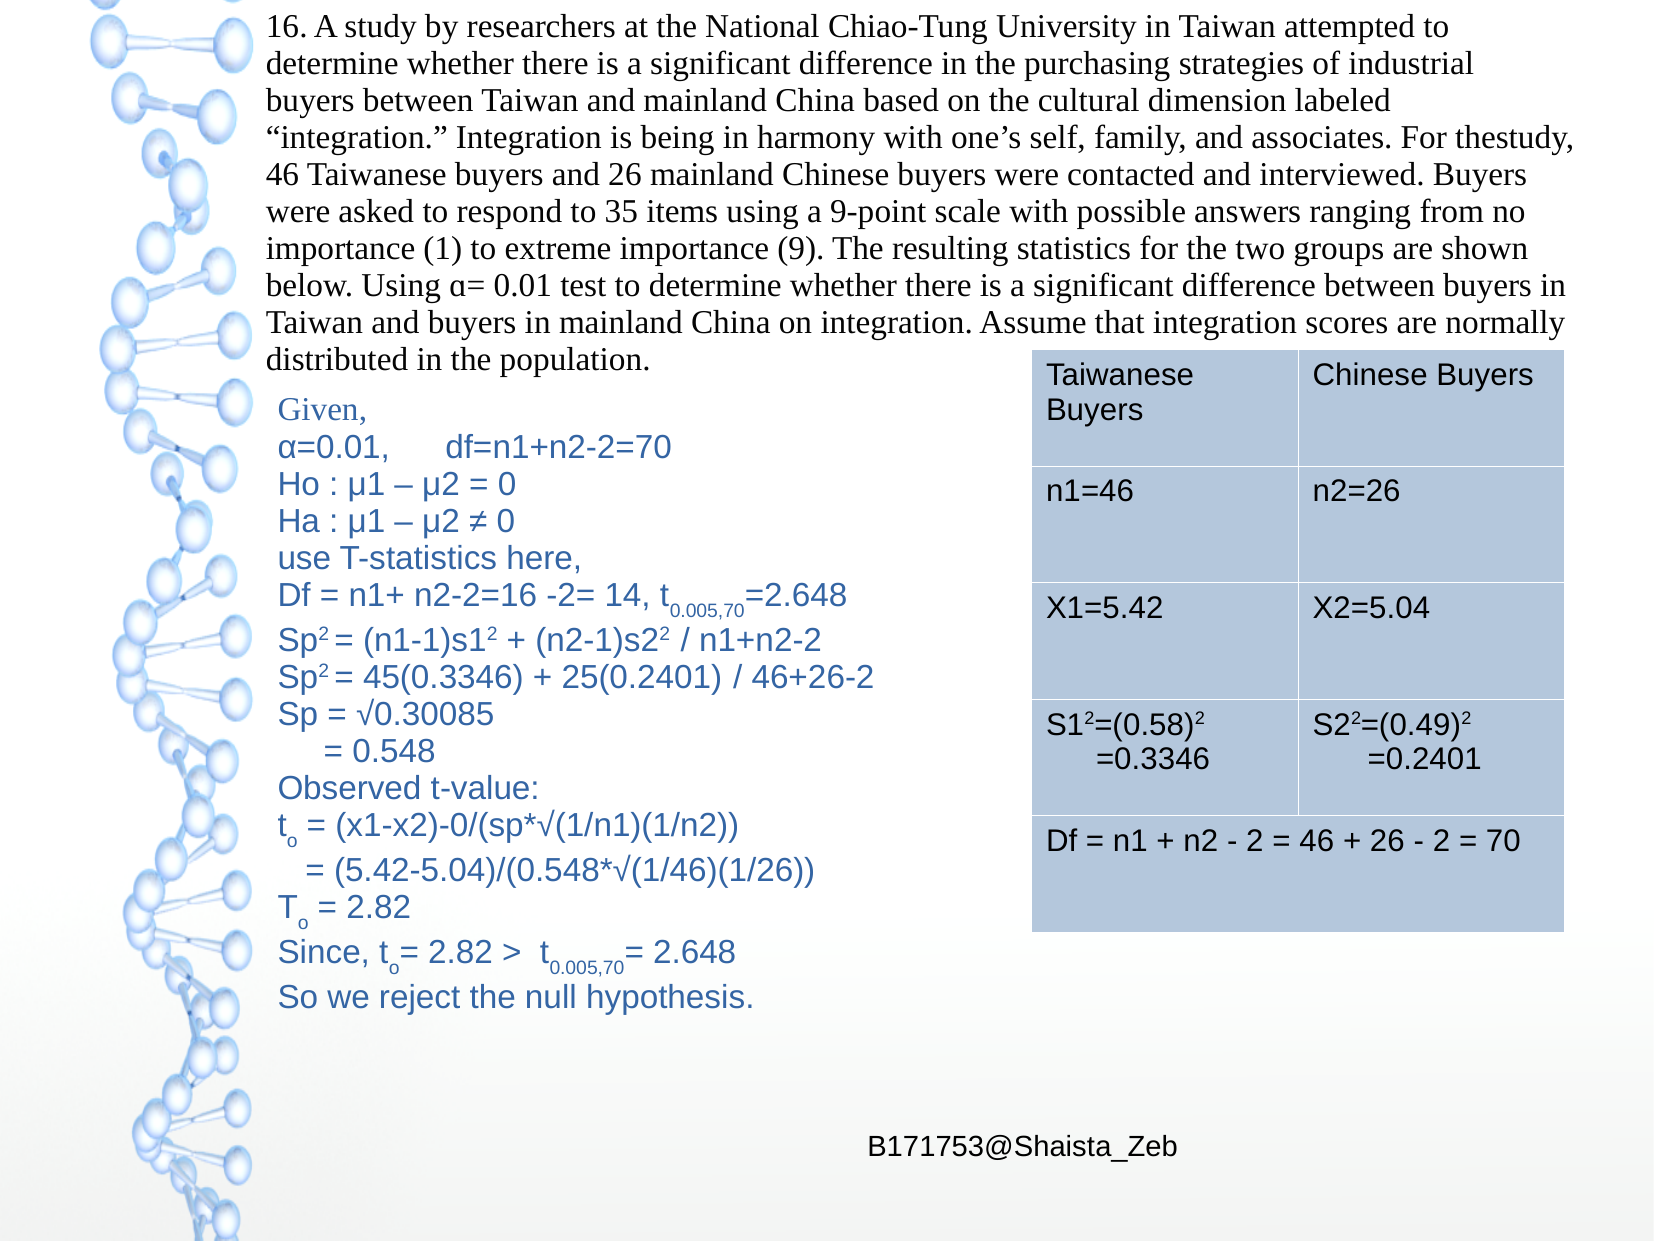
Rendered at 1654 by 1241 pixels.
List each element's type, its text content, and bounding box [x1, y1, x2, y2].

table_cell S22=(0.49)2 =0.2401 [1299, 700, 1564, 815]
subtitle Given, α=0.01, df=n1+n2-2=70 Ho : μ1 – μ2 = 0 Ha : μ1 – μ2 ≠ 0 use T-statistics here, Df = n1+ n2-2=16 -2= 14, t0.005,70=2.648 Sp2 = (n1-1)s12 + (n2-1)s22 / n1+n2-2 Sp2 = 45(0.3346) + 25(0.2401) / 46+26-2 Sp = √0.30085 = 0.548 Observed t-value: to = (x1-x2)-0/(sp*√(1/n1)(1/n2)) = (5.42-5.04)/(0.548*√(1/46)(1/26)) To = 2.82 Since, to= 2.82 > t0.005,70= 2.648 So we reject the null hypothesis. [277, 391, 1607, 1111]
table_header Chinese Buyers [1299, 350, 1564, 466]
table_cell S12=(0.58)2 =0.3346 [1032, 700, 1298, 815]
table_header Taiwanese Buyers [1032, 350, 1298, 466]
table_cell X2=5.04 [1299, 583, 1564, 699]
table_cell X1=5.42 [1032, 583, 1298, 699]
table_cell n1=46 [1032, 467, 1298, 582]
title 16. A study by researchers at the National Chiao-Tung University in Taiwan attempted to determine whether there is a significant difference in the purchasing strategies of industrial buyers between Taiwan and mainland China based on the cultural dimension labeled “integration.” Integration is being in harmony with one’s self, family, and associates. For thestudy, 46 Taiwanese buyers and 26 mainland Chinese buyers were contacted and interviewed. Buyers were asked to respond to 35 items using a 9-point scale with possible answers ranging from no importance (1) to extreme importance (9). The resulting statistics for the two groups are shown below. Using ɑ= 0.01 test to determine whether there is a significant difference between buyers in Taiwan and buyers in mainland China on integration. Assume that integration scores are normally distributed in the population. [265, 7, 1595, 378]
picture [0, 0, 1654, 1241]
table_cell Df = n1 + n2 - 2 = 46 + 26 - 2 = 70 [1032, 816, 1564, 932]
table_cell n2=26 [1299, 467, 1564, 582]
